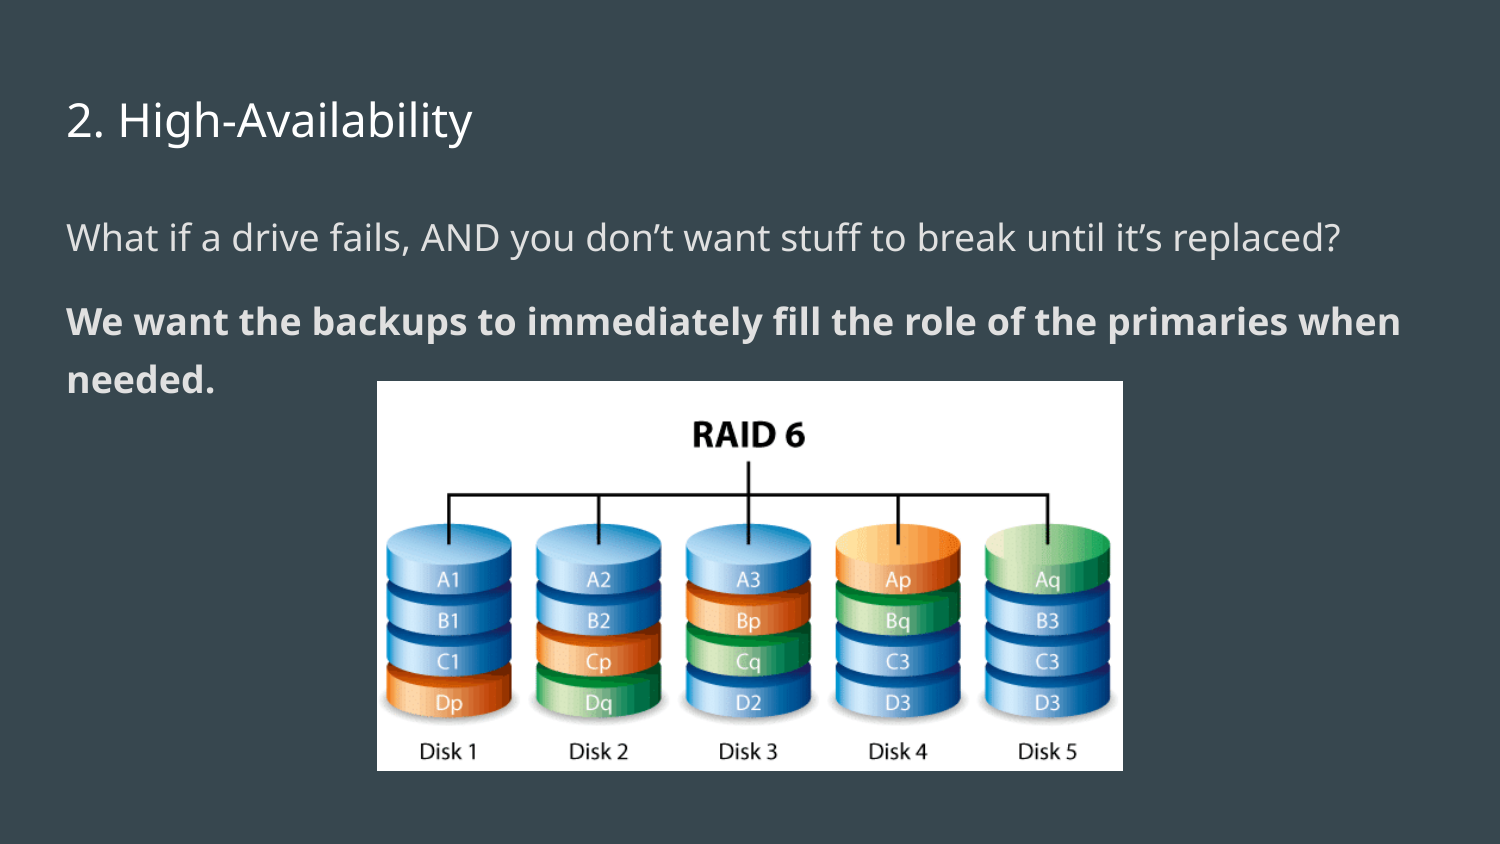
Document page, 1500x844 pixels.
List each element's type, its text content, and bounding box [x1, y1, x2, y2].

title 2. High-Availability [51, 72, 1449, 167]
list What if a drive fails, AND you don’t want stuff to break until it’s replaced? We want the backups to immediately fill the role of the primaries when needed. [51, 189, 1449, 750]
picture [377, 381, 1123, 772]
